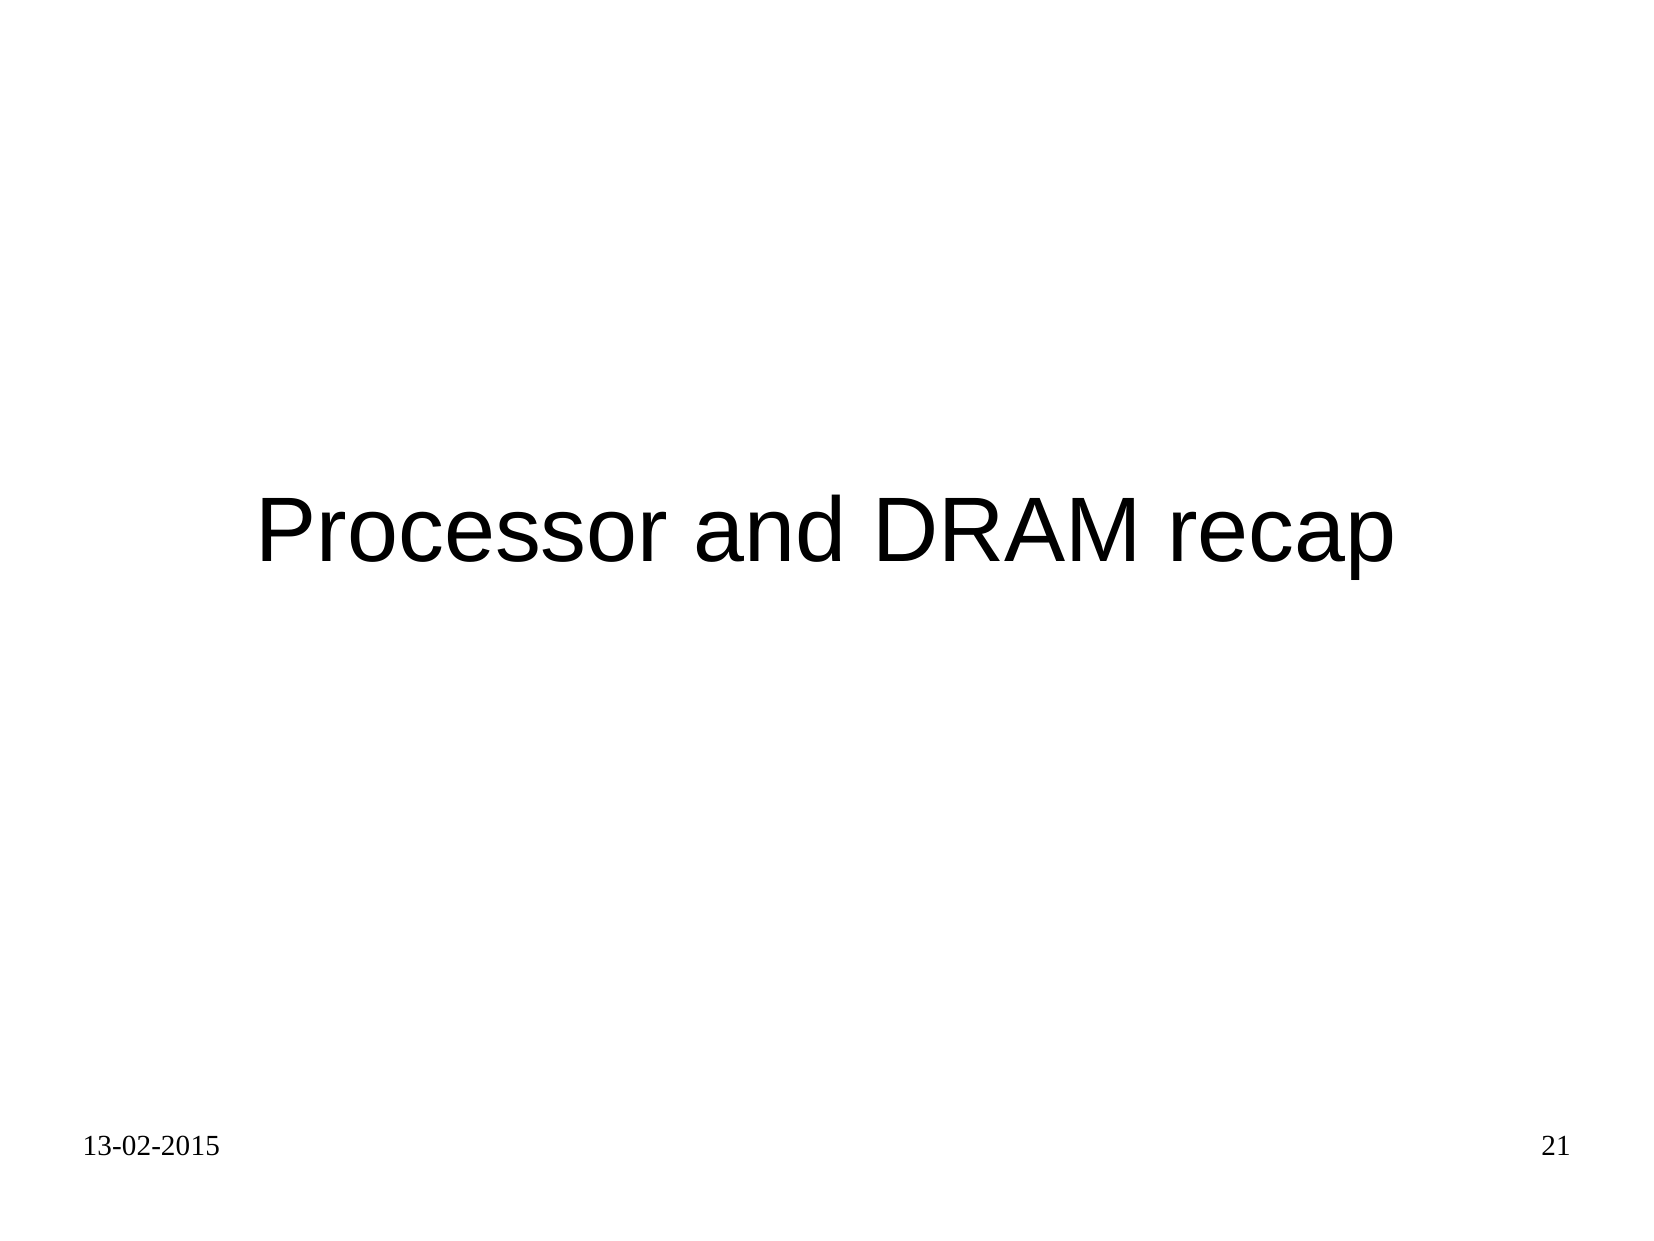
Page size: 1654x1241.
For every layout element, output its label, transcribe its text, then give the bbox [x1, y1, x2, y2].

subtitle Processor and DRAM recap [82, 49, 1571, 1010]
